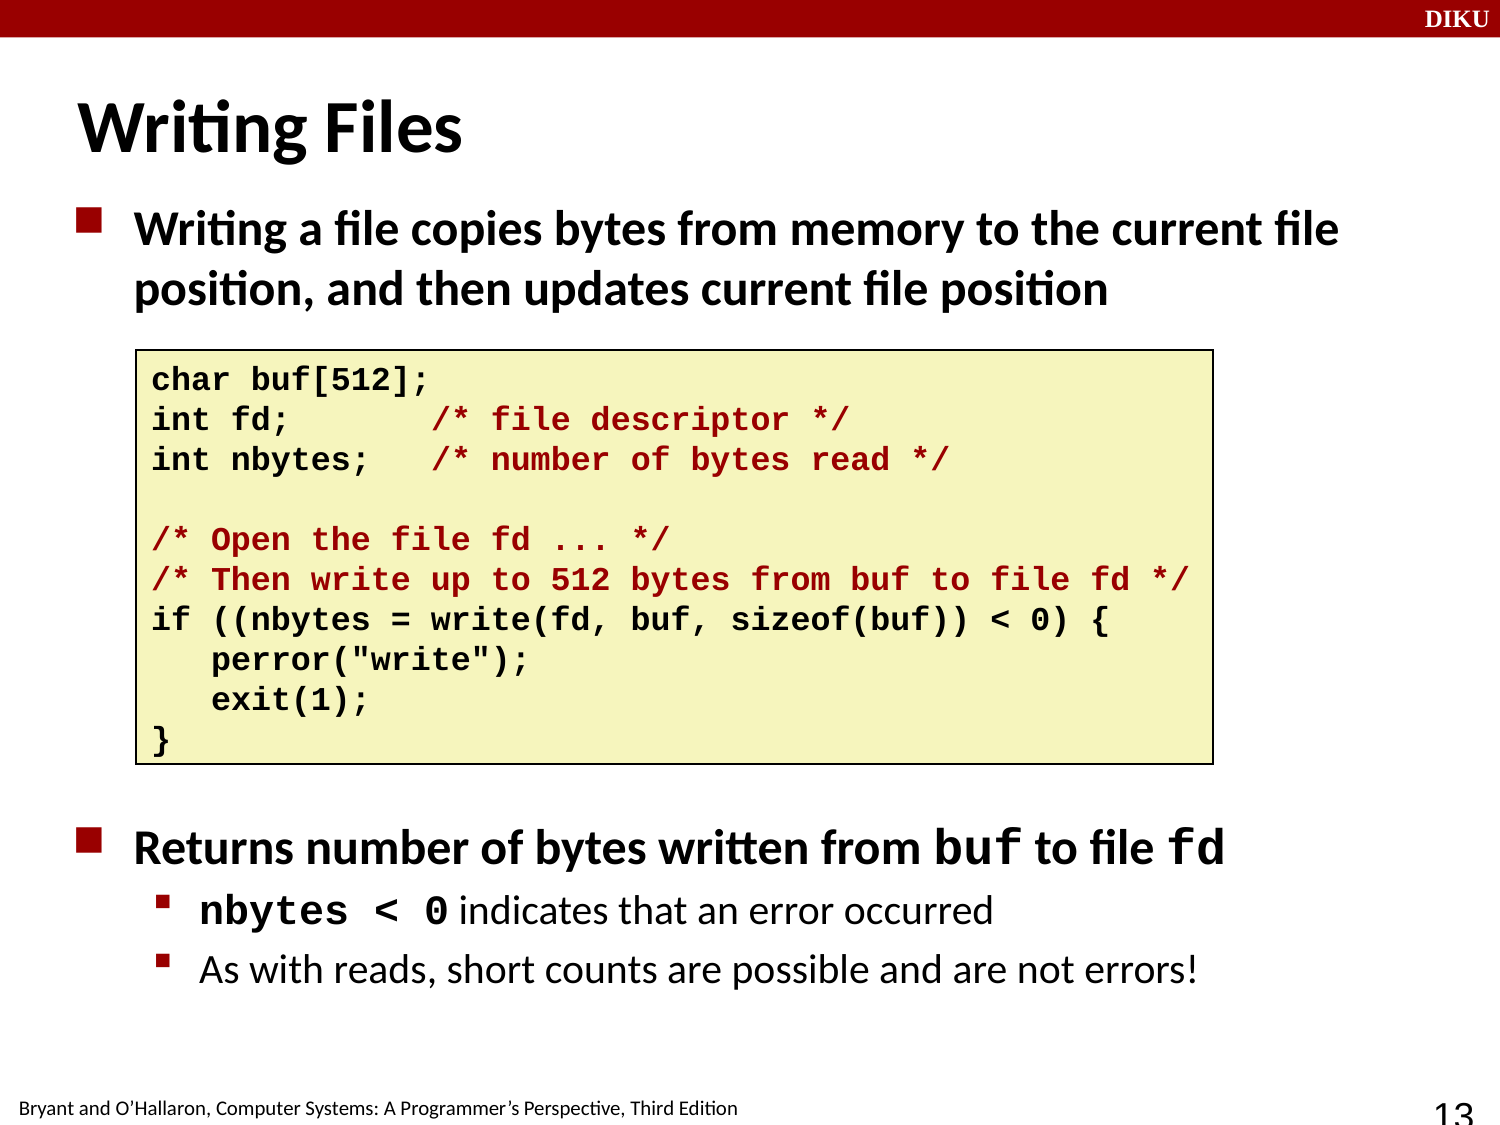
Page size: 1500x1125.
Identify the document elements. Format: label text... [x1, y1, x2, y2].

text_box Writing Files [62, 75, 1151, 169]
text_box Writing a file copies bytes from memory to the current file position, and then updates current file position Returns number of bytes written from buf to file fd nbytes < 0 indicates that an error occurred As with reads, short counts are possible and are not errors! [62, 187, 1465, 1100]
text_box char buf[512]; int fd; /* file descriptor */ int nbytes; /* number of bytes read */ /* Open the file fd ... */ /* Then write up to 512 bytes from buf to file fd */ if ((nbytes = write(fd, buf, sizeof(buf)) < 0) { perror("write"); exit(1); } [136, 350, 1214, 764]
